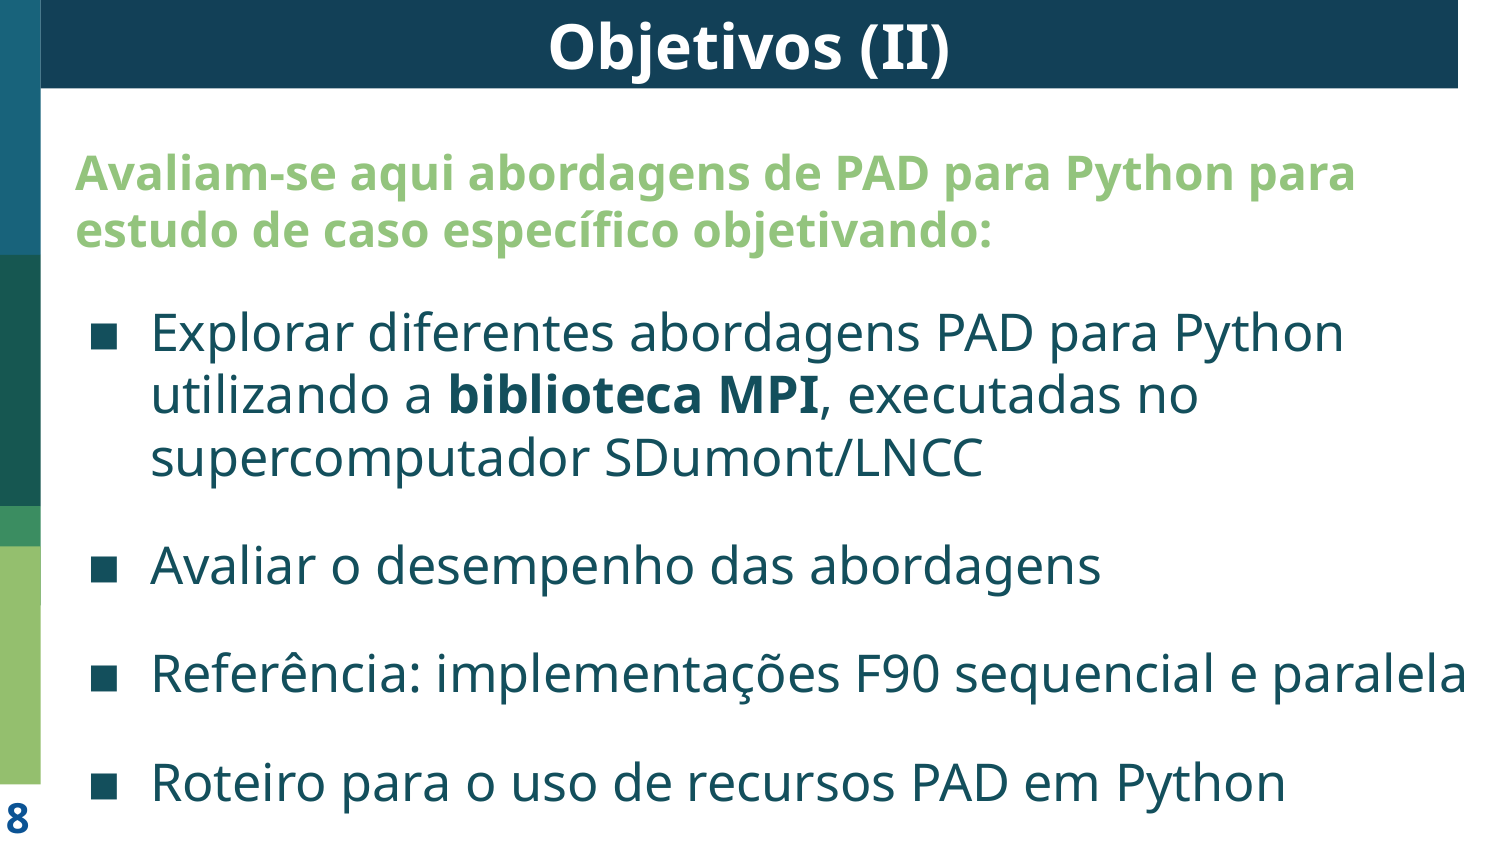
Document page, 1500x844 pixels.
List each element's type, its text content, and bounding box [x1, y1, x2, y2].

title Objetivos (II) [40, 0, 1459, 89]
slide_number <number> [0, 785, 59, 844]
list Avaliam-se aqui abordagens de PAD para Python para estudo de caso específico objetivando: Explorar diferentes abordagens PAD para Python utilizando a biblioteca MPI, executadas no supercomputador SDumont/LNCC Avaliar o desempenho das abordagens Referência: implementações F90 sequencial e paralela Roteiro para o uso de recursos PAD em Python [60, 127, 1500, 844]
